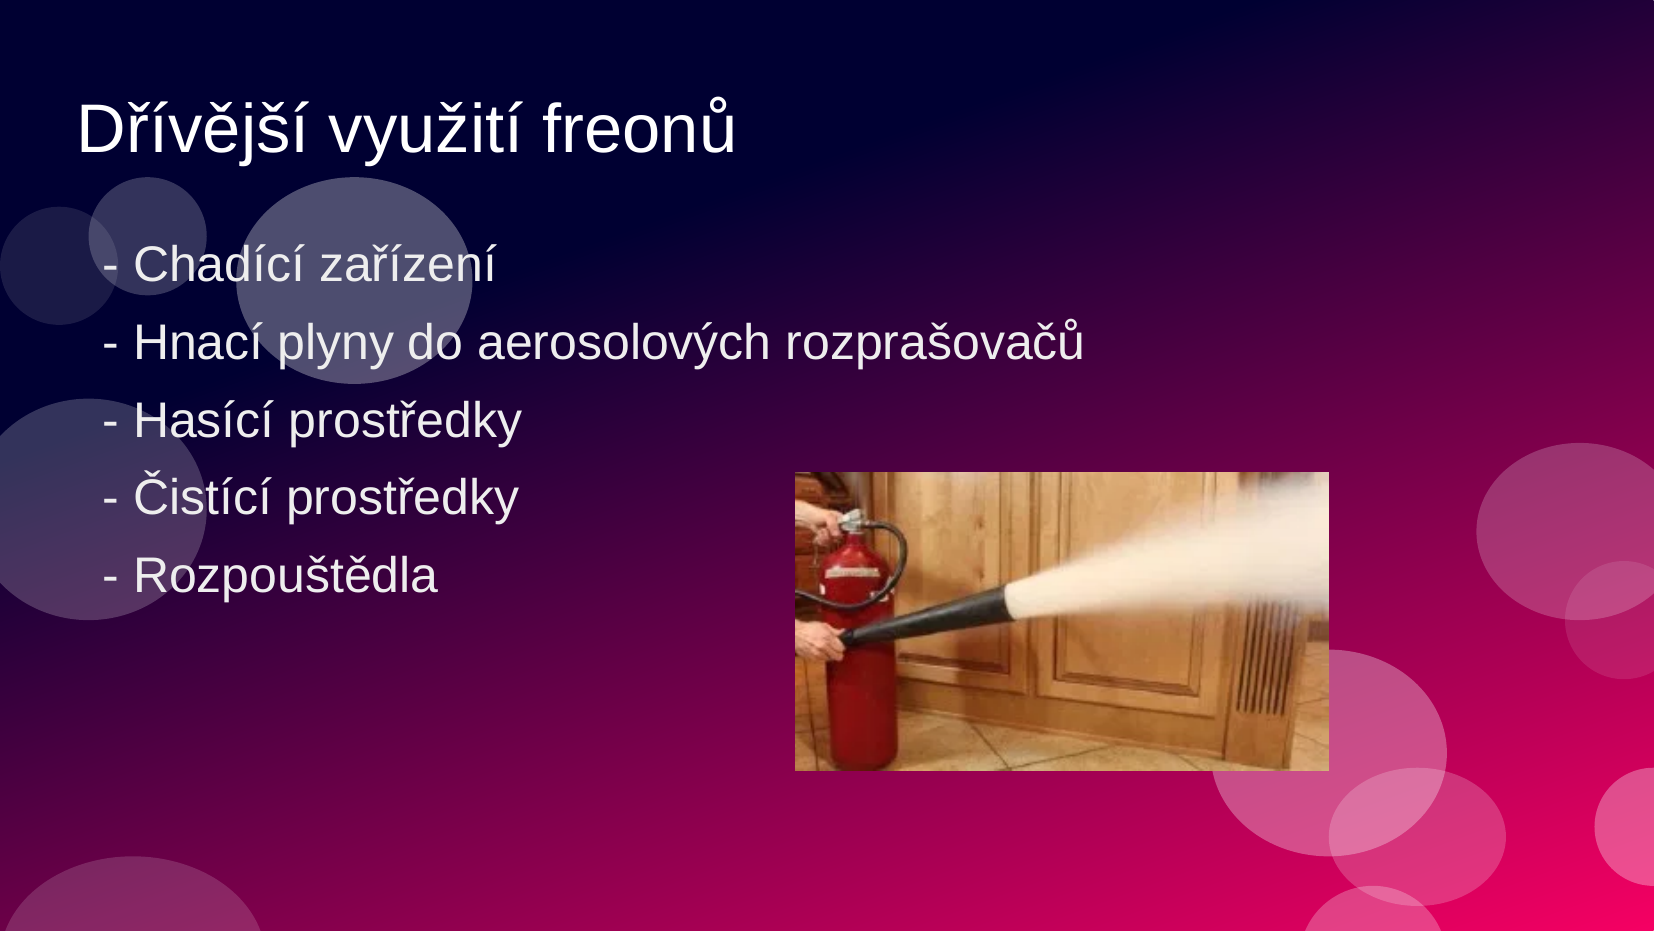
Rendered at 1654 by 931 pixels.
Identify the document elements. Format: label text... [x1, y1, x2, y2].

title Dřívější využití freonů [76, 51, 1565, 207]
picture [795, 472, 1329, 771]
list - Chadící zařízení - Hnací plyny do aerosolových rozprašovačů - Hasící prostředky - Čistící prostředky - Rozpouštědla [88, 236, 1565, 827]
